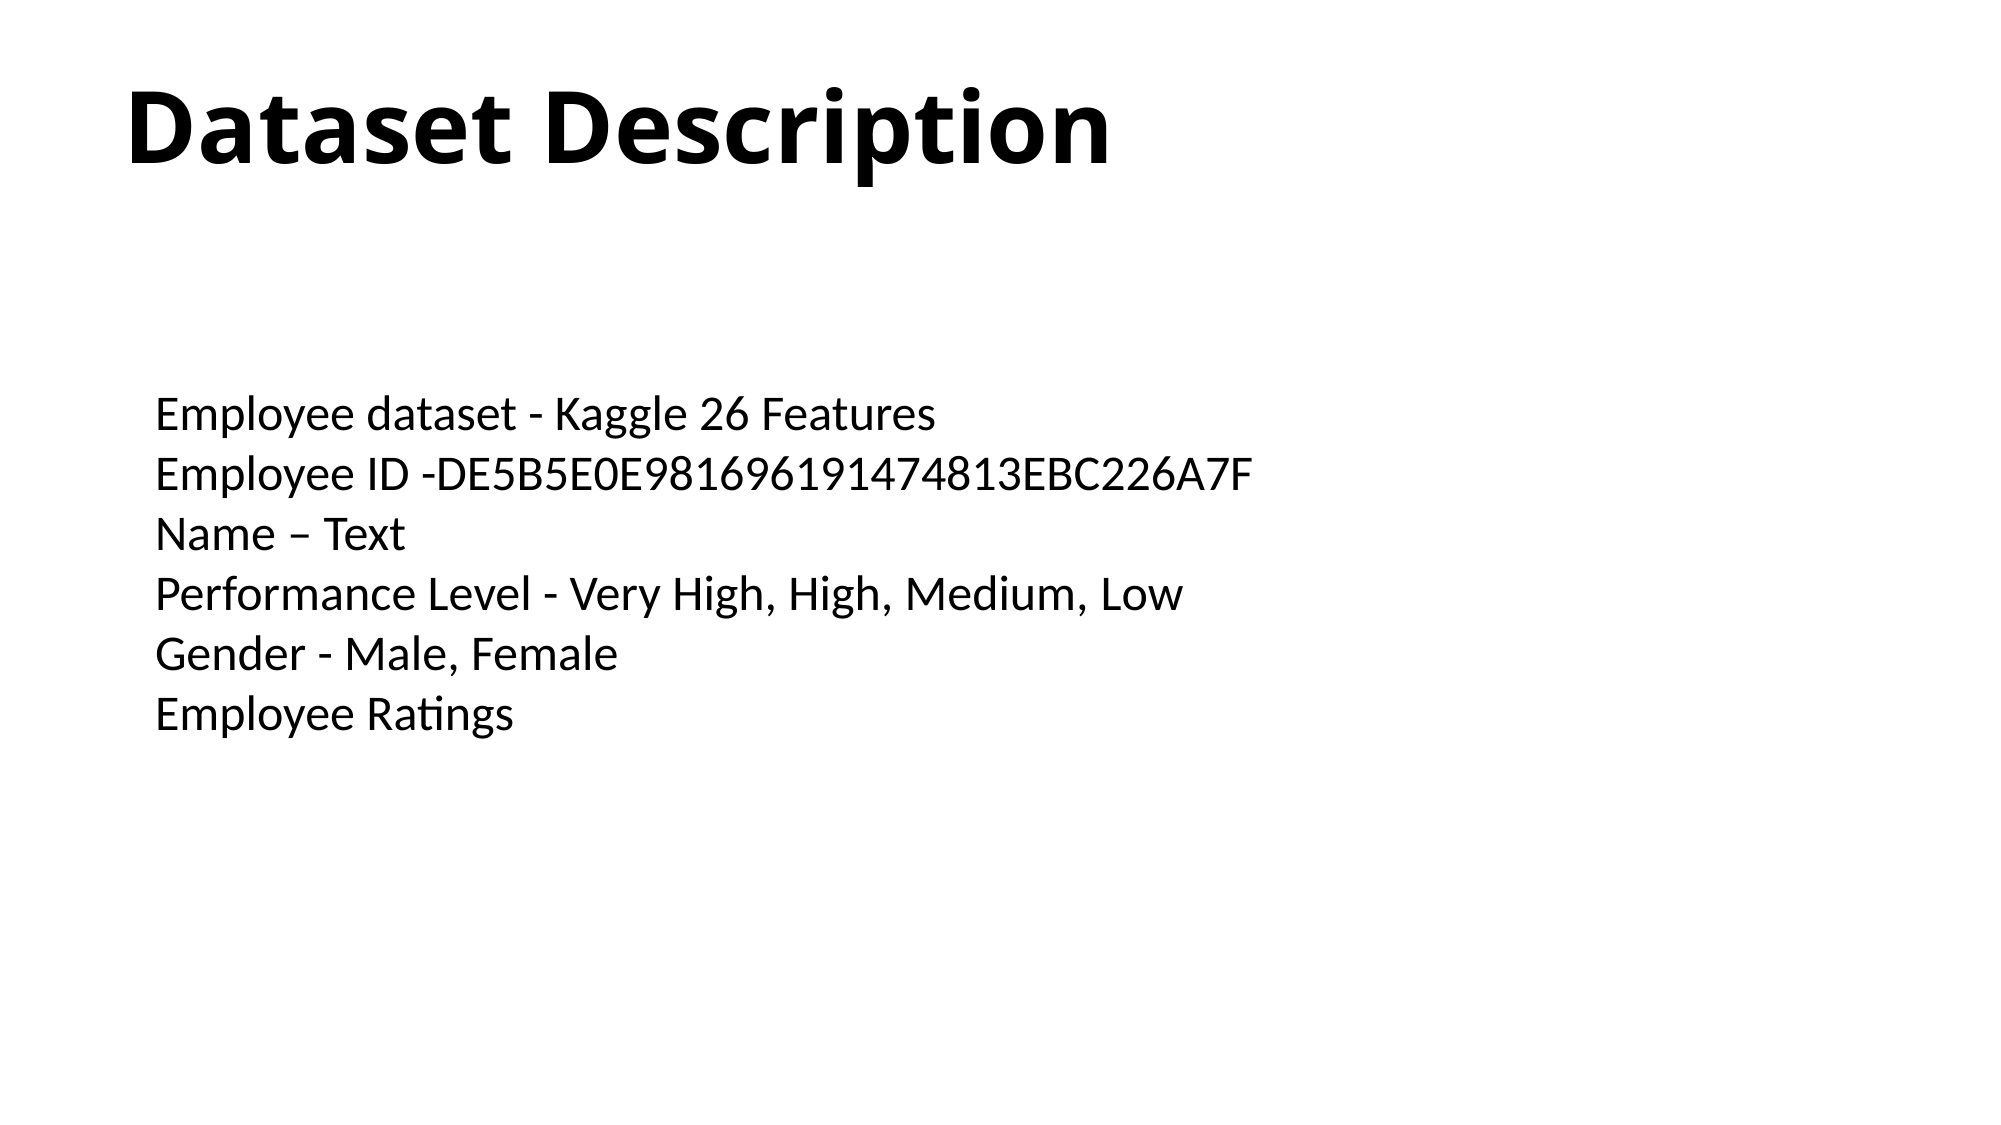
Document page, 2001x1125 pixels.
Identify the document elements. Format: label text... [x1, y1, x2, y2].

text_box Employee dataset - Kaggle 26 Features Employee ID -DE5B5E0E981696191474813EBC226A7F Name – Text Performance Level - Very High, High, Medium, Low Gender - Male, Female Employee Ratings [139, 373, 1557, 752]
title Dataset Description [123, 63, 1877, 188]
